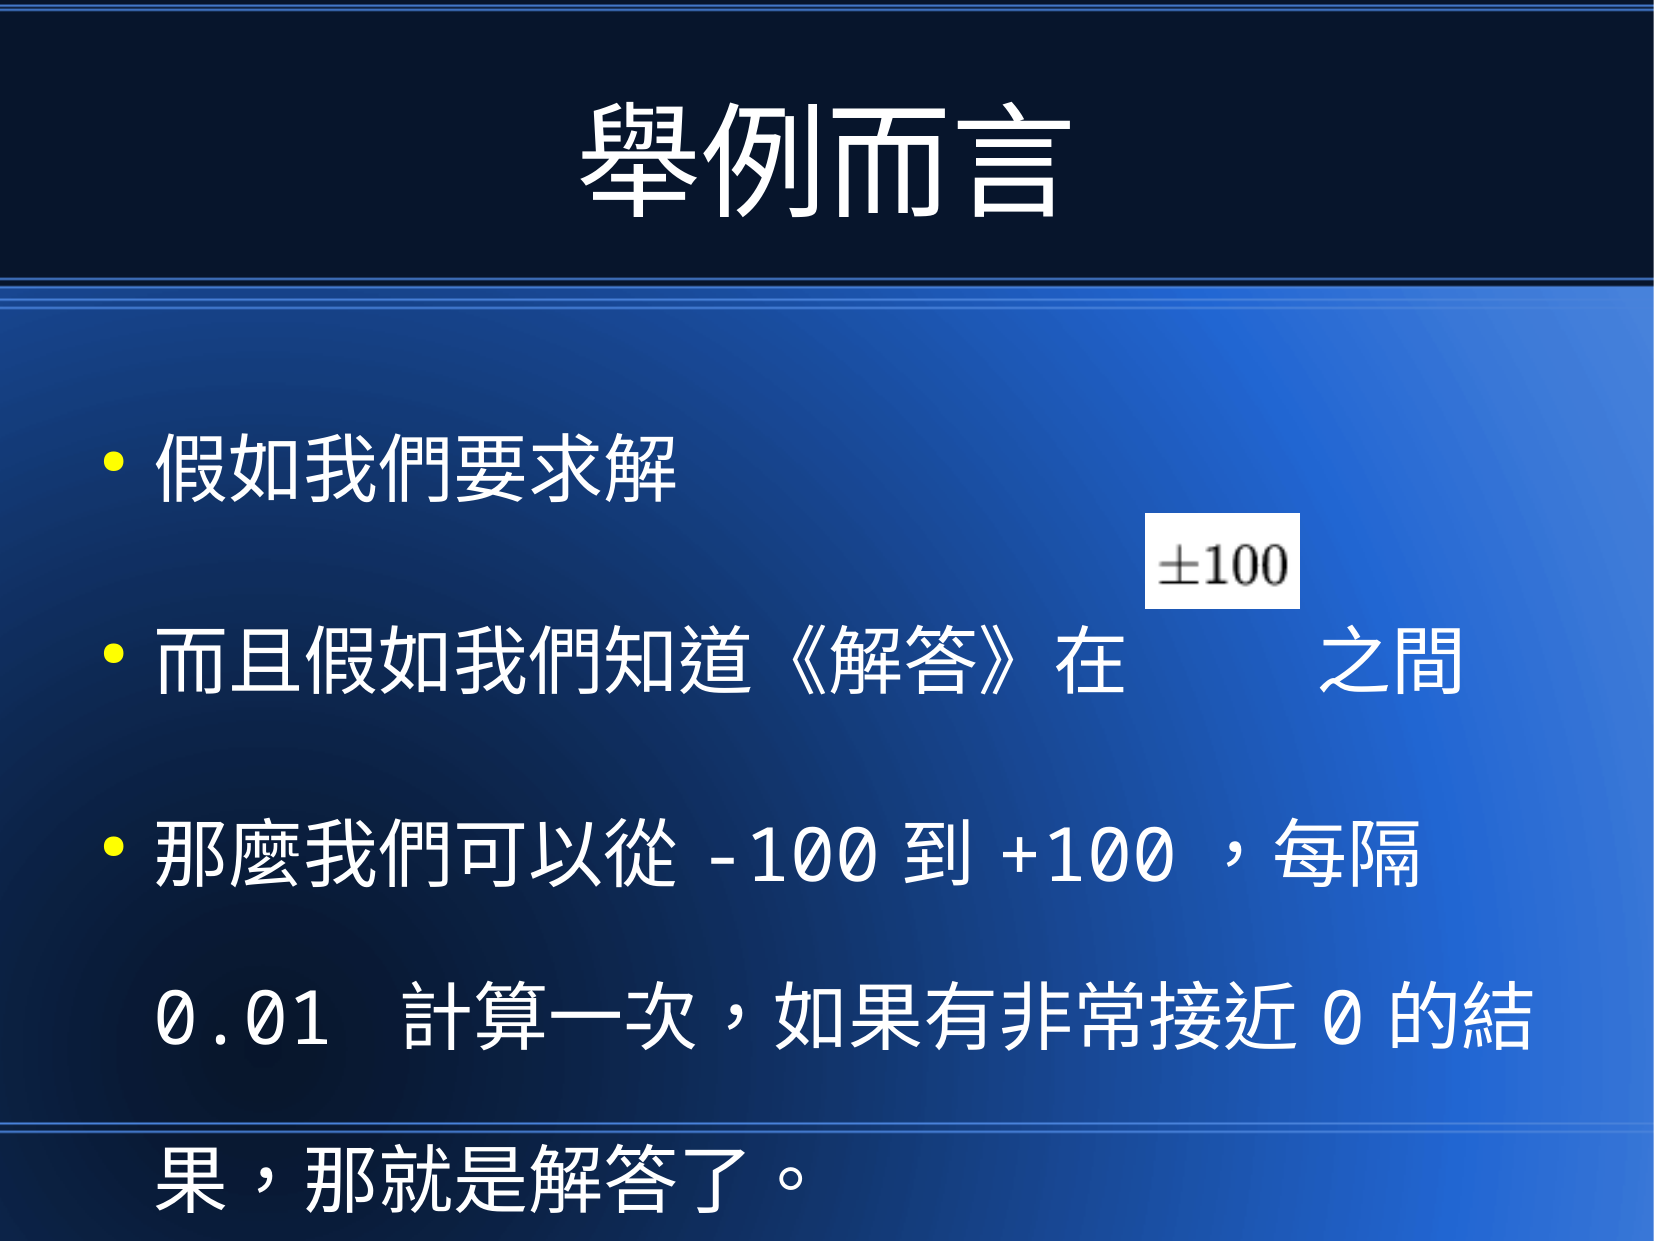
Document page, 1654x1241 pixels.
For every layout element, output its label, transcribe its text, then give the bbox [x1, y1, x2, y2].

title 舉例而言 [82, 49, 1571, 257]
picture [1145, 513, 1300, 609]
picture [0, 0, 1654, 1241]
list 假如我們要求解 而且假如我們知道《解答》在 之間 那麼我們可以從-100到+100，每隔 0.01 計算一次，如果有非常接近0的結果，那就是解答了。 [82, 355, 1571, 1241]
